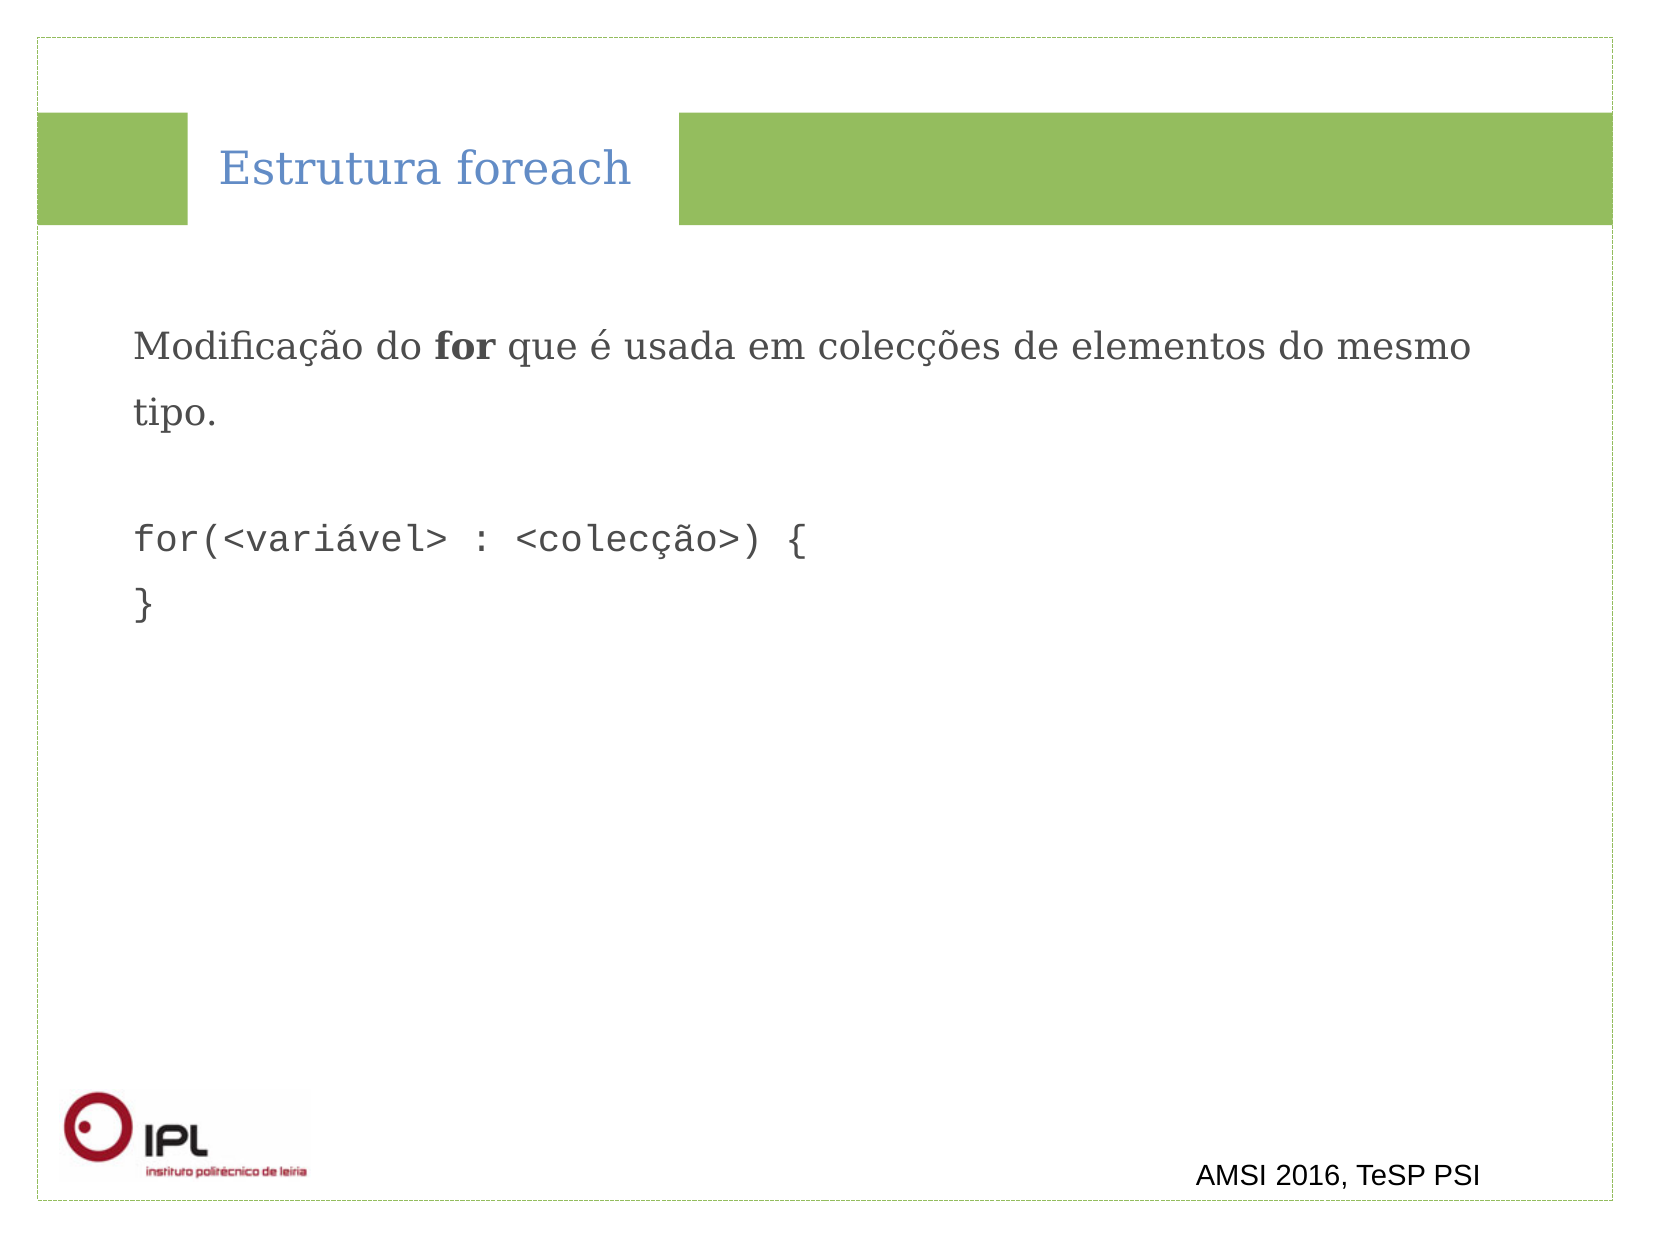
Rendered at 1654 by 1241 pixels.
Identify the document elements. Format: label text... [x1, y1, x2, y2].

text_box [37, 112, 188, 226]
text_box Modificação do for que é usada em colecções de elementos do mesmo tipo. for(<variável> : <colecção>) { } [118, 295, 1536, 821]
text_box AMSI 2016, TeSP PSI [1181, 1151, 1625, 1200]
picture [59, 1089, 315, 1182]
text_box [679, 112, 1613, 226]
text_box Estrutura foreach [203, 134, 648, 203]
